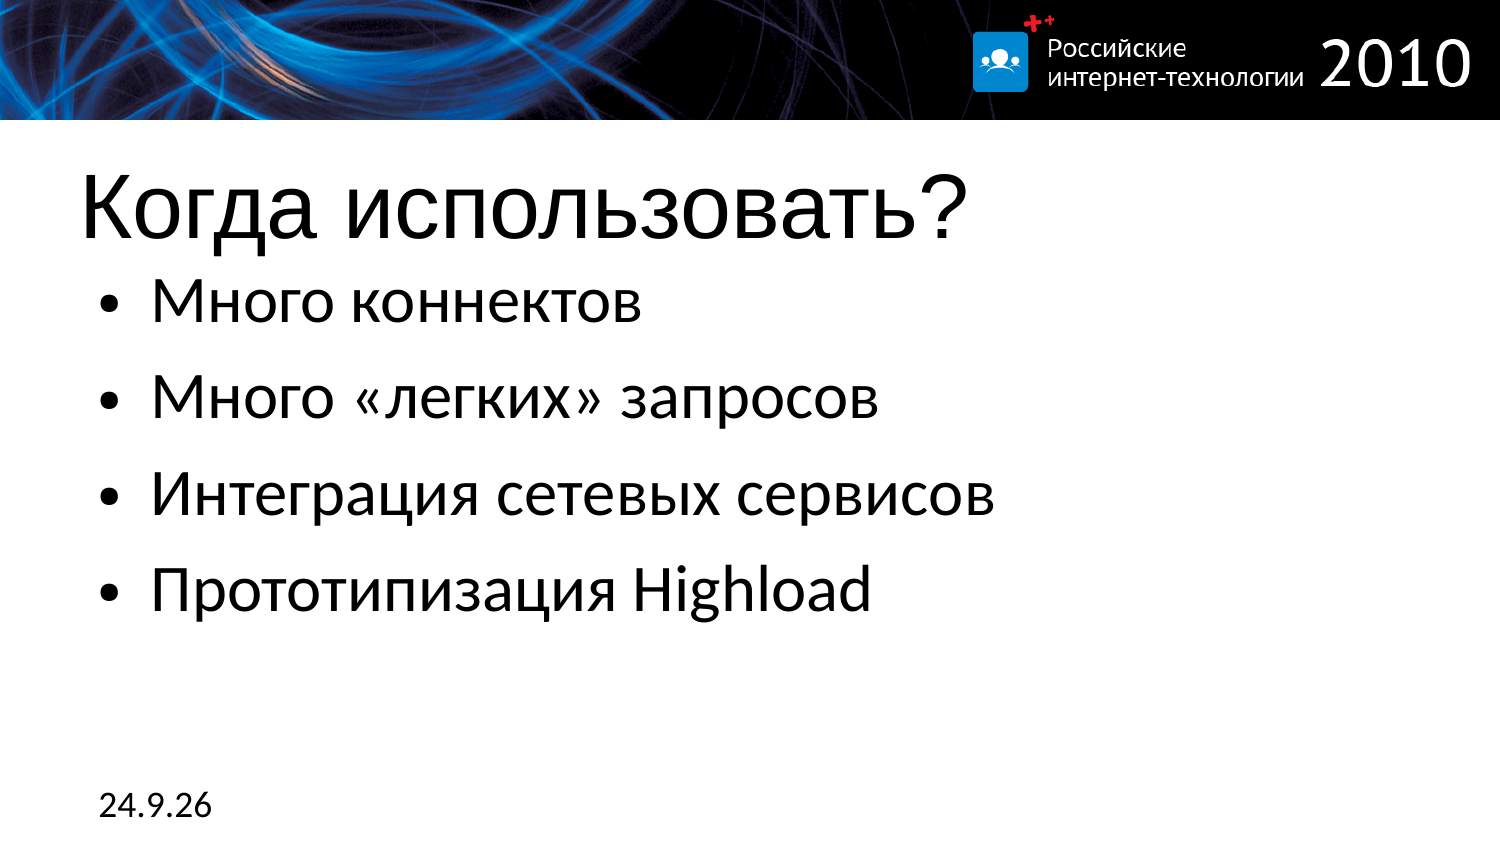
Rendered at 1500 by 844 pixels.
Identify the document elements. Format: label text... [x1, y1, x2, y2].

title Когда использовать? [79, 155, 1430, 258]
list Много коннектов Много «легких» запросов Интеграция сетевых сервисов Прототипизация Highload [79, 272, 1430, 750]
picture [0, 0, 1500, 120]
